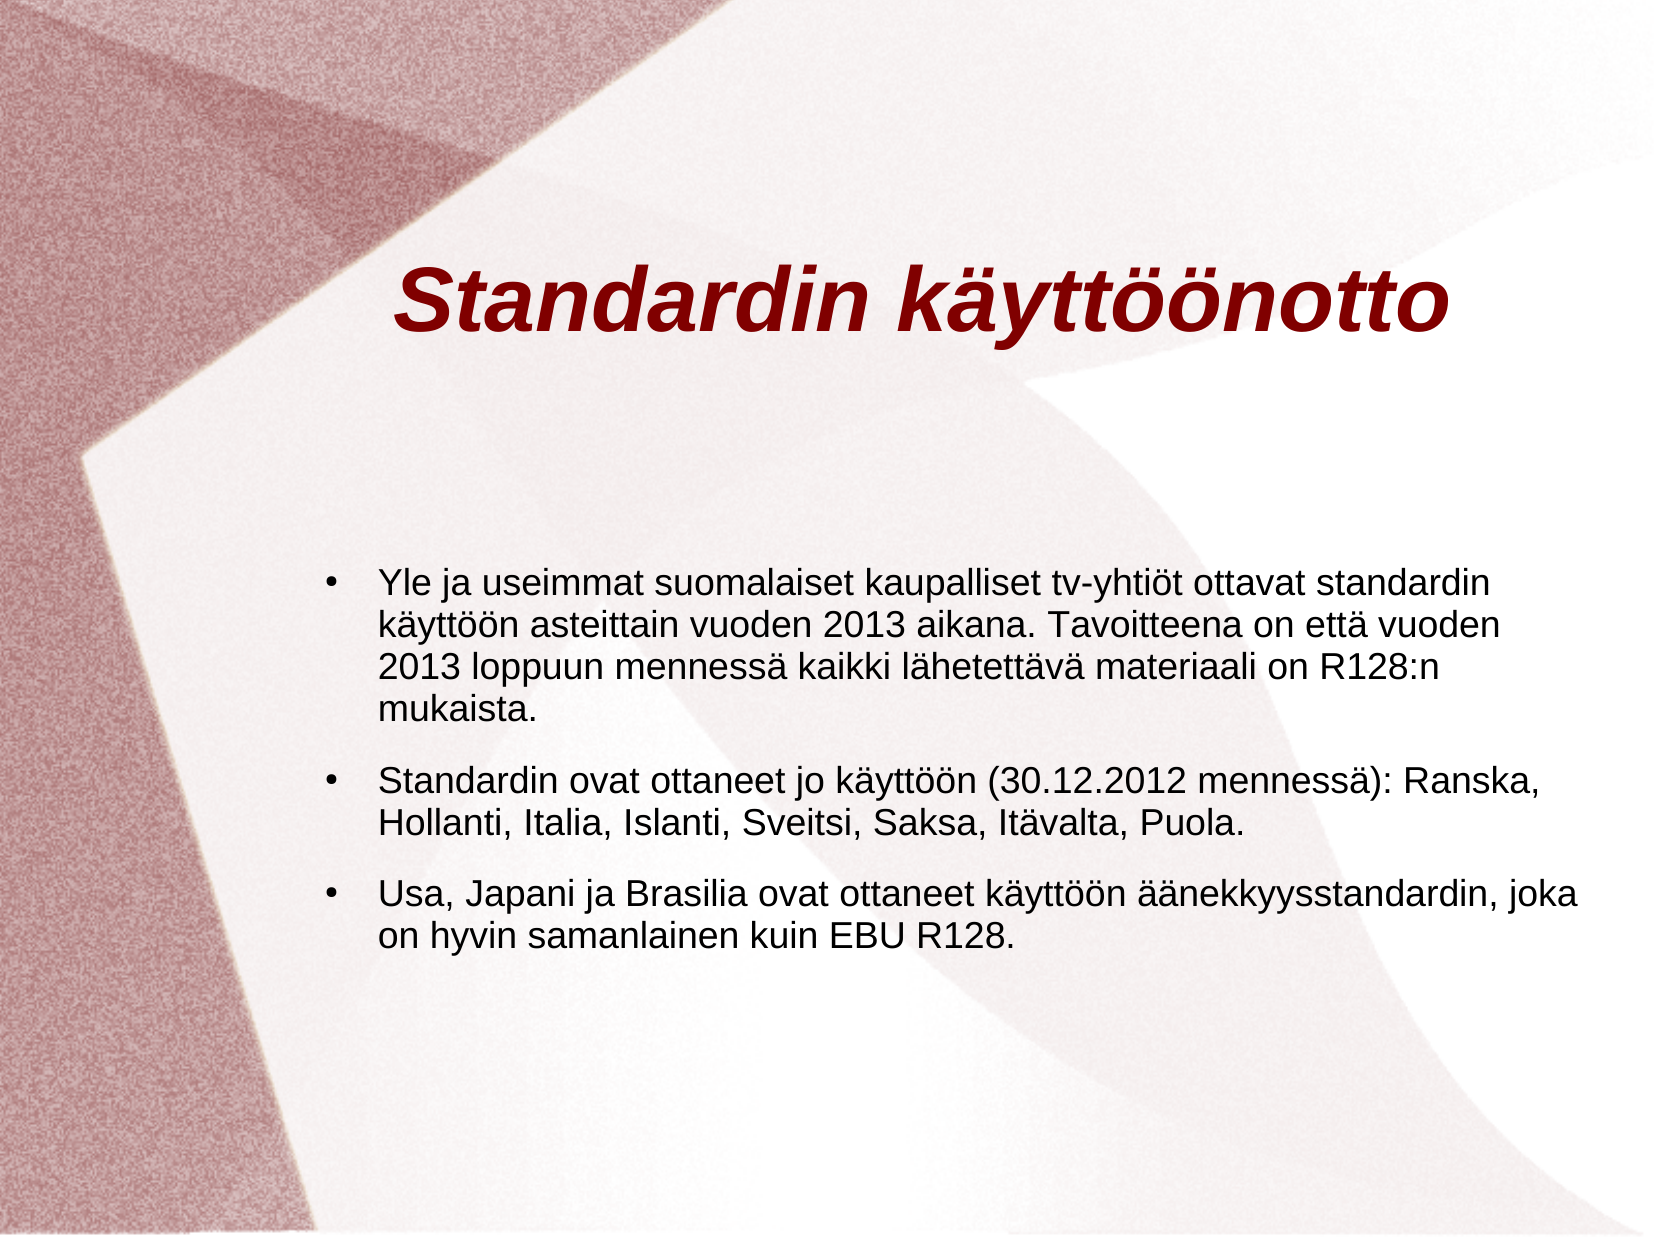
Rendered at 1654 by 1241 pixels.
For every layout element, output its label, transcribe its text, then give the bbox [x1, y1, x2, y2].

picture [0, 0, 1654, 1241]
title Standardin käyttöönotto [366, 224, 1453, 376]
list Yle ja useimmat suomalaiset kaupalliset tv-yhtiöt ottavat standardin käyttöön asteittain vuoden 2013 aikana. Tavoitteena on että vuoden 2013 loppuun mennessä kaikki lähetettävä materiaali on R128:n mukaista. Standardin ovat ottaneet jo käyttöön (30.12.2012 mennessä): Ranska, Hollanti, Italia, Islanti, Sveitsi, Saksa, Itävalta, Puola. Usa, Japani ja Brasilia ovat ottaneet käyttöön äänekkyysstandardin, joka on hyvin samanlainen kuin EBU R128. [307, 561, 1583, 1052]
